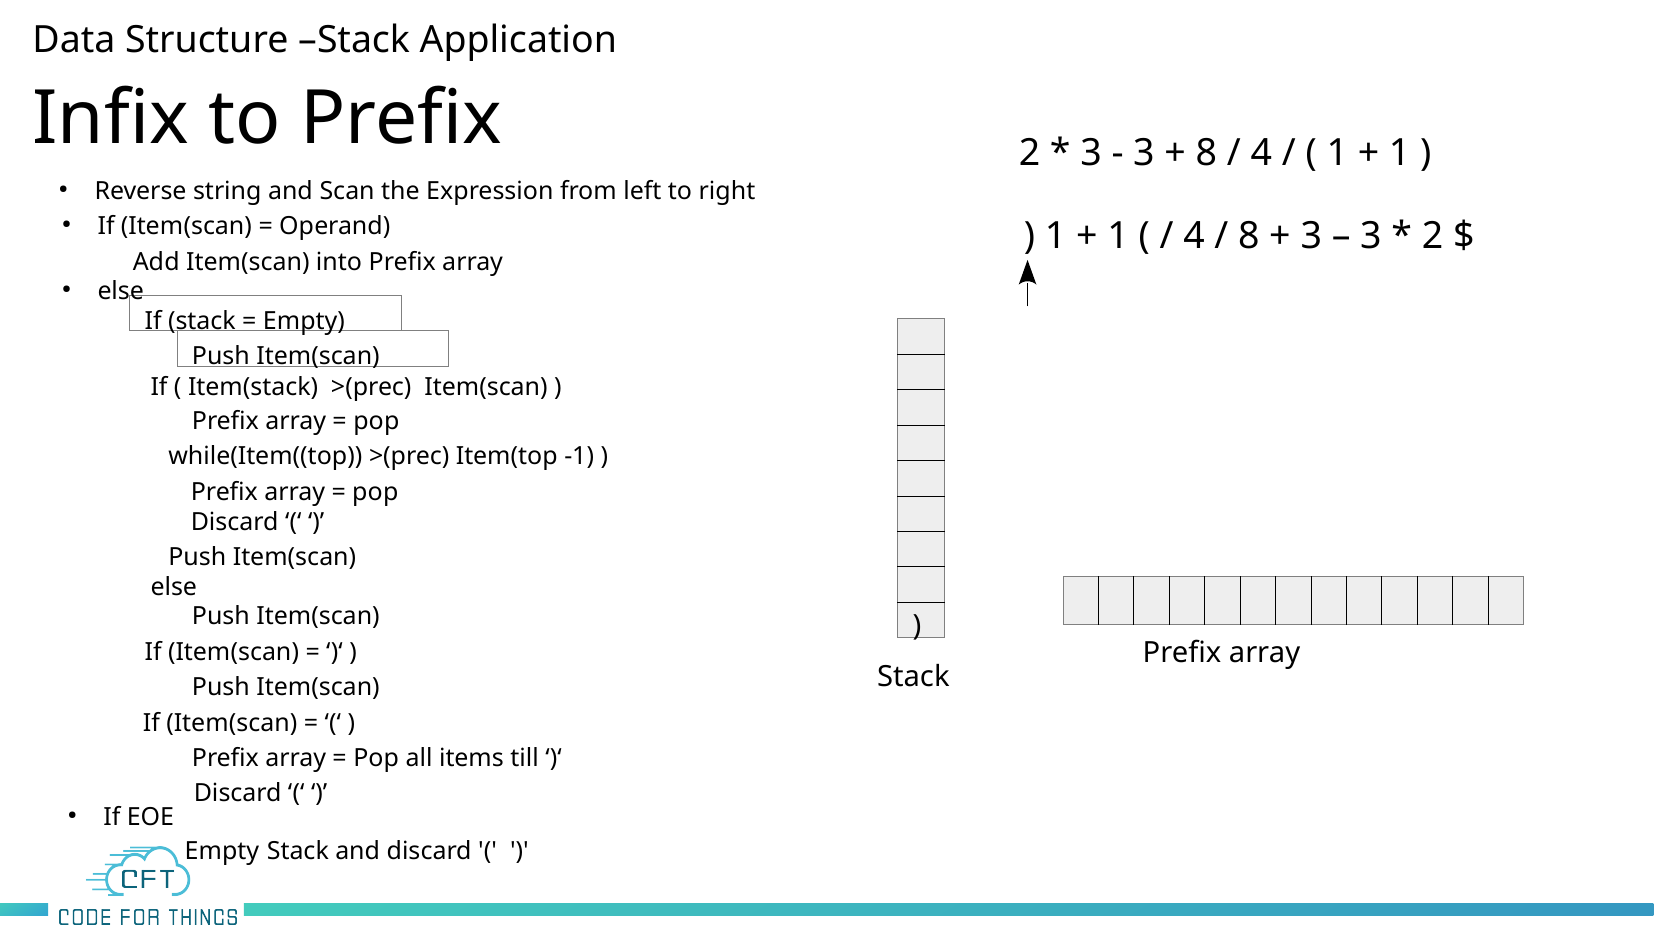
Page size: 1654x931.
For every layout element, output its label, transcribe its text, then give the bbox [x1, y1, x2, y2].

text_box Push Item(scan) [141, 661, 473, 706]
text_box Prefix array = pop [141, 395, 498, 430]
text_box Push Item(scan) [141, 590, 414, 625]
text_box Push Item(scan) [118, 531, 390, 576]
text_box Empty Stack and discard '(' ')' [134, 820, 656, 880]
text_box If EOE [53, 791, 201, 836]
text_box [897, 461, 945, 496]
text_box Prefix array = pop [140, 466, 442, 526]
text_box Stack [862, 647, 973, 697]
text_box [897, 390, 945, 425]
text_box Discard ‘(‘ ‘)’ [143, 767, 475, 812]
text_box If (Item(scan) = ‘(‘ ) [92, 696, 449, 756]
text_box [1241, 576, 1275, 624]
text_box [1382, 576, 1417, 625]
text_box [897, 426, 945, 460]
text_box 2 * 3 - 3 + 8 / 4 / ( 1 + 1 ) [968, 118, 1554, 178]
text_box If (Item(scan) = ‘)‘ ) [94, 625, 508, 671]
text_box [1099, 576, 1133, 625]
text_box else [100, 561, 243, 621]
text_box ) 1 + 1 ( / 4 / 8 + 3 – 3 * 2 $ [973, 200, 1577, 260]
text_box [1276, 576, 1311, 624]
text_box [1347, 576, 1381, 625]
text_box [897, 497, 945, 531]
text_box Push Item(scan) [141, 330, 473, 390]
text_box [1489, 576, 1524, 625]
text_box else [47, 265, 213, 325]
text_box [897, 567, 945, 602]
text_box Reverse string and Scan the Expression from left to right [44, 165, 960, 225]
text_box Prefix array = Pop all items till ‘)‘ [141, 732, 685, 792]
text_box Discard ‘(‘ ‘)’ [140, 496, 376, 531]
text_box If (stack = Empty) [94, 295, 449, 355]
text_box [1134, 576, 1169, 624]
text_box If ( Item(stack) >(prec) Item(scan) ) [100, 360, 632, 406]
text_box while(Item((top)) >(prec) Item(top -1) ) [118, 430, 762, 489]
text_box [1205, 576, 1240, 624]
text_box ) [897, 596, 943, 646]
text_box [1453, 576, 1488, 625]
text_box [1170, 576, 1204, 624]
text_box [1063, 576, 1098, 625]
text_box [897, 355, 945, 389]
text_box [897, 318, 945, 354]
text_box Prefix array [1128, 624, 1341, 674]
picture [59, 846, 237, 925]
text_box If (Item(scan) = Operand) [47, 200, 491, 260]
title Data Structure –Stack Application Infix to Prefix [32, 12, 1536, 166]
text_box Add Item(scan) into Prefix array [82, 236, 780, 286]
text_box [1312, 576, 1346, 625]
text_box [897, 532, 945, 566]
text_box [1418, 576, 1452, 625]
